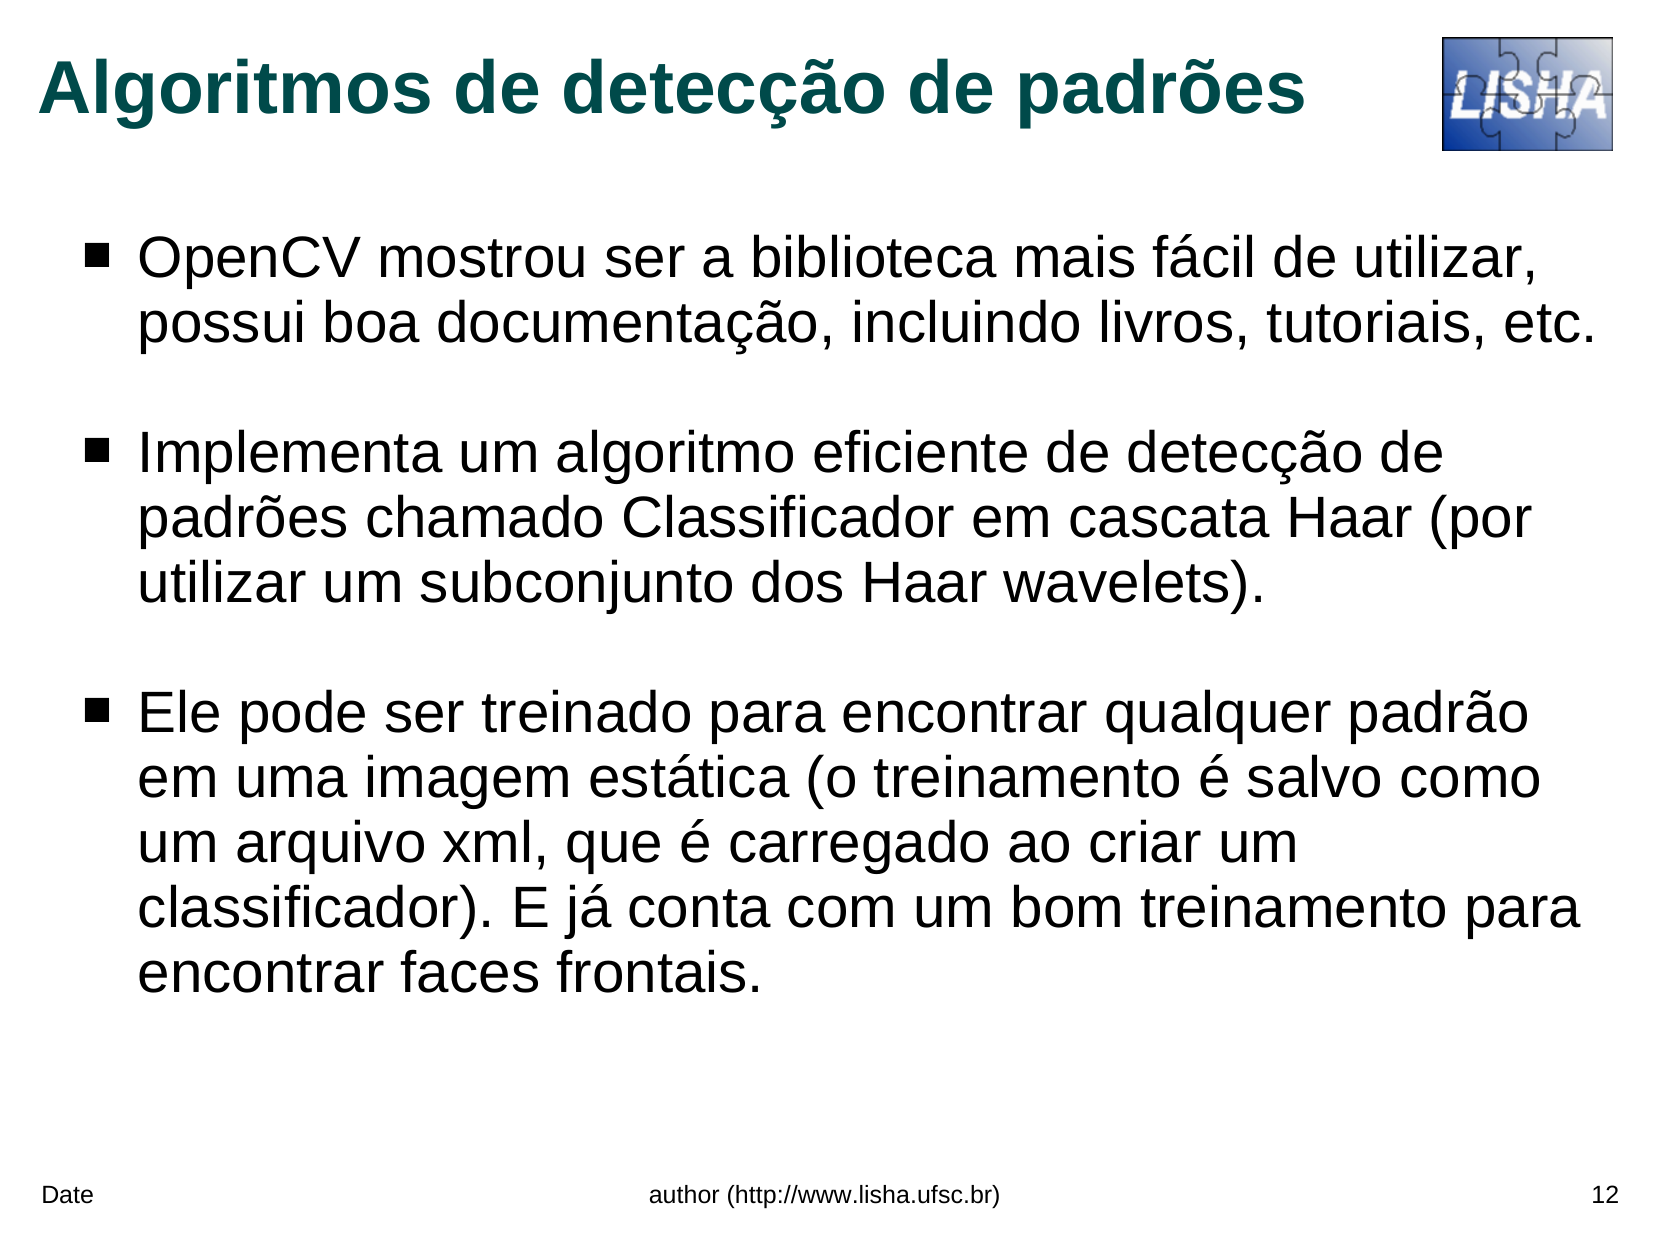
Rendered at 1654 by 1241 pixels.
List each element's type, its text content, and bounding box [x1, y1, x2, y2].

list OpenCV mostrou ser a biblioteca mais fácil de utilizar, possui boa documentação, incluindo livros, tutoriais, etc. Implementa um algoritmo eficiente de detecção de padrões chamado Classificador em cascata Haar (por utilizar um subconjunto dos Haar wavelets). Ele pode ser treinado para encontrar qualquer padrão em uma imagem estática (o treinamento é salvo como um arquivo xml, que é carregado ao criar um classificador). E já conta com um bom treinamento para encontrar faces frontais. [37, 225, 1613, 1163]
title Algoritmos de detecção de padrões [37, 37, 1426, 151]
picture [1442, 37, 1613, 151]
